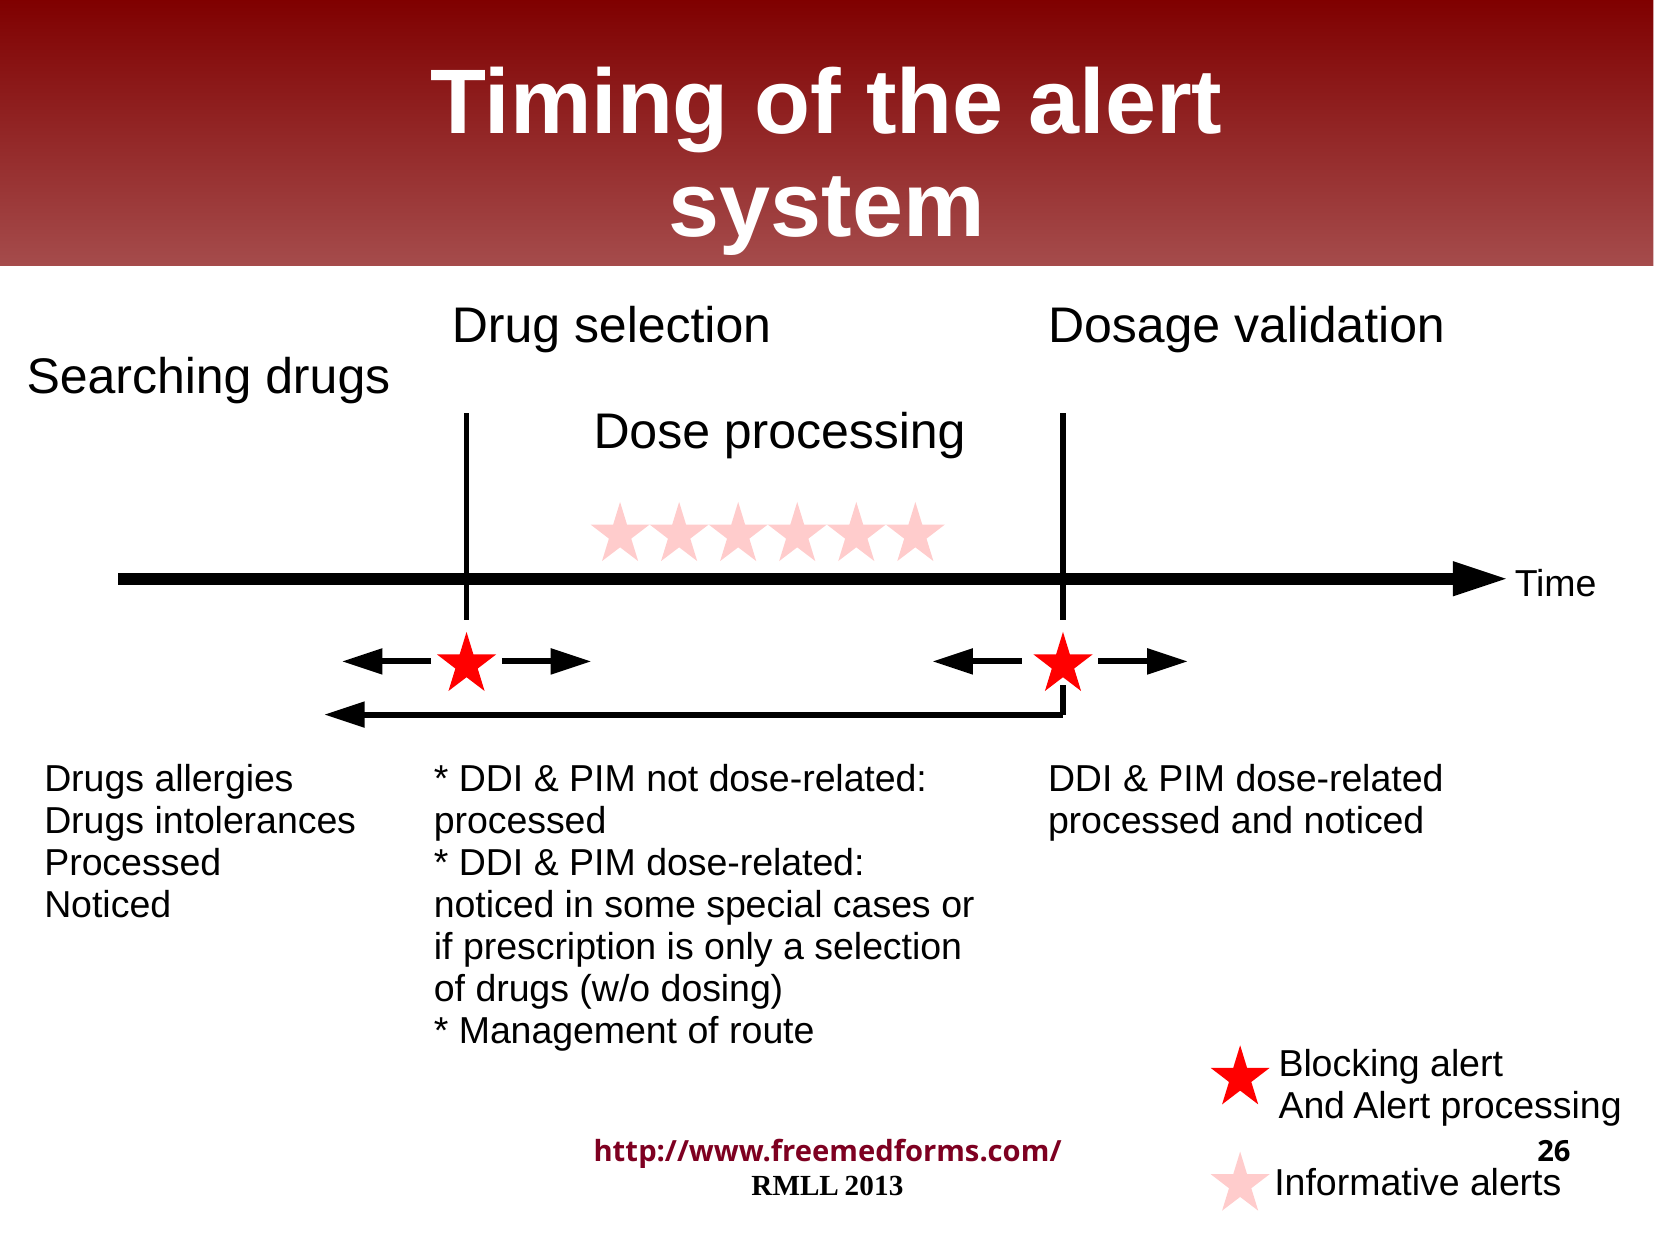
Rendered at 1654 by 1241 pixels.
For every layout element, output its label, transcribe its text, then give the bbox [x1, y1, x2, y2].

text_box [1033, 631, 1093, 692]
title Timing of the alert system [295, 49, 1359, 257]
text_box Searching drugs [11, 340, 406, 412]
text_box Informative alerts [1259, 1153, 1577, 1211]
text_box [1210, 1045, 1263, 1105]
text_box Dosage validation [1033, 289, 1461, 361]
text_box Blocking alert And Alert processing [1263, 1034, 1638, 1134]
text_box Drug selection [437, 289, 786, 361]
text_box Drugs allergies Drugs intolerances Processed Noticed [29, 750, 372, 933]
text_box [590, 501, 945, 562]
text_box Time [1500, 555, 1612, 612]
text_box * DDI & PIM not dose-related: processed * DDI & PIM dose-related: noticed in some special cases or if prescription is only a selection of drugs (w/o dosing) * Management of route [419, 750, 1010, 1059]
text_box Dose processing [578, 395, 981, 467]
text_box [1210, 1151, 1259, 1211]
text_box [437, 631, 497, 692]
text_box DDI & PIM dose-related processed and noticed [1033, 750, 1536, 869]
